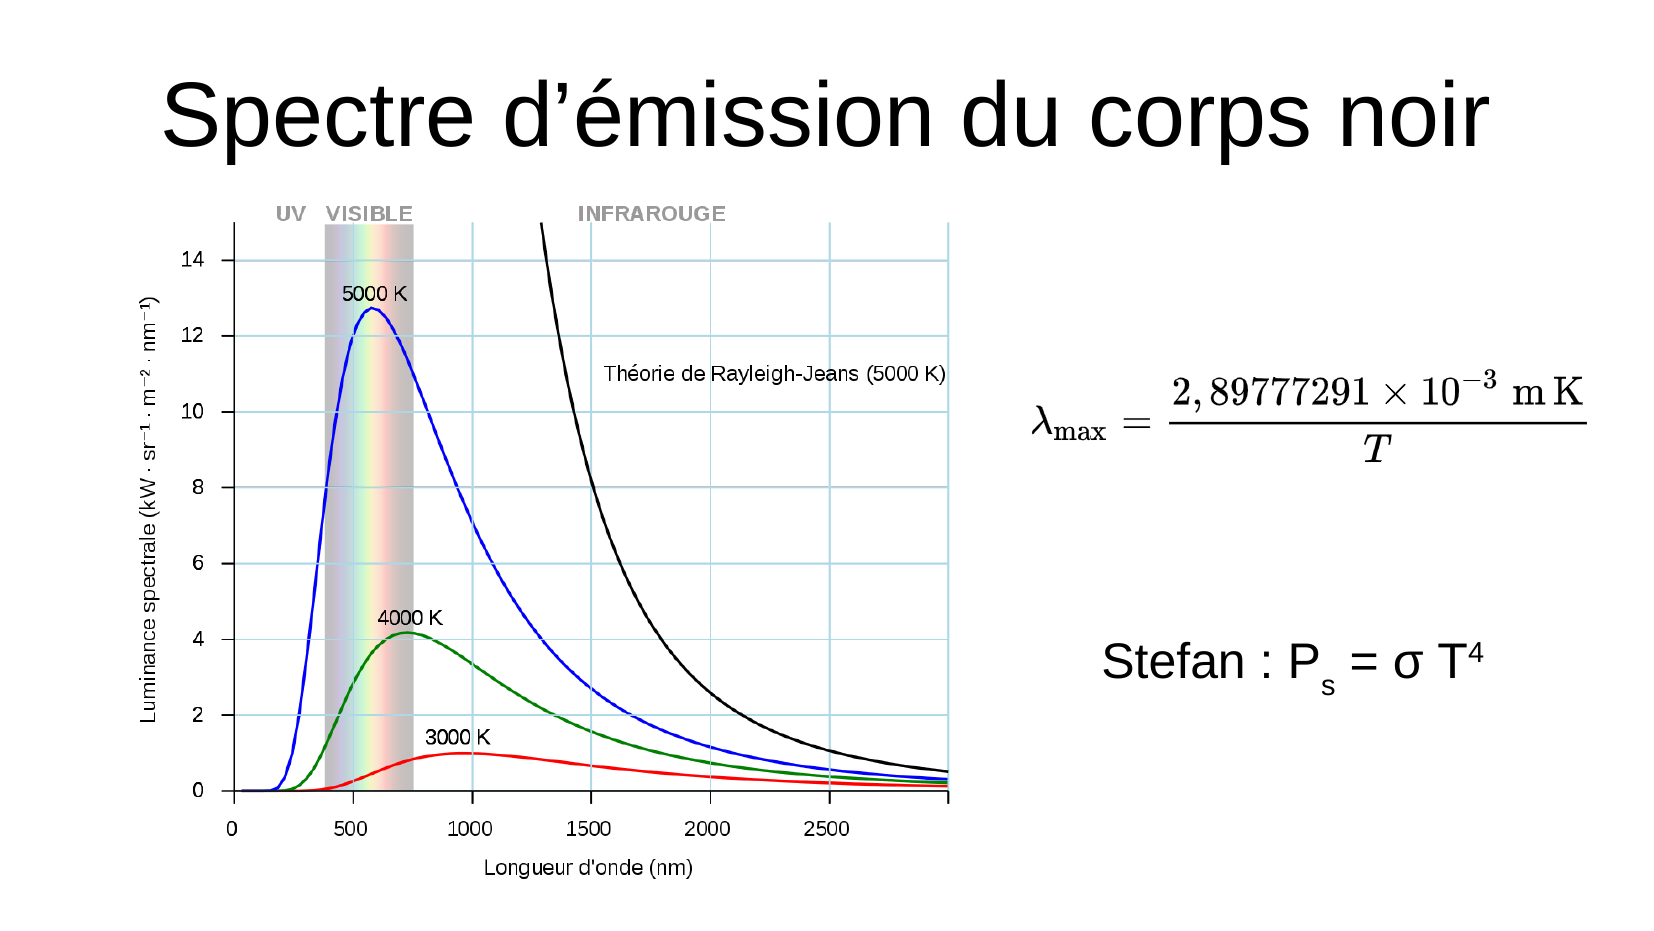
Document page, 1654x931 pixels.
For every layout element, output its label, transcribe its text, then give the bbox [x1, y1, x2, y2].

title Spectre d’émission du corps noir [82, 37, 1571, 193]
picture [118, 198, 978, 886]
text_box Stefan : Ps = σ T4 [1086, 626, 1630, 709]
picture [1003, 344, 1619, 485]
